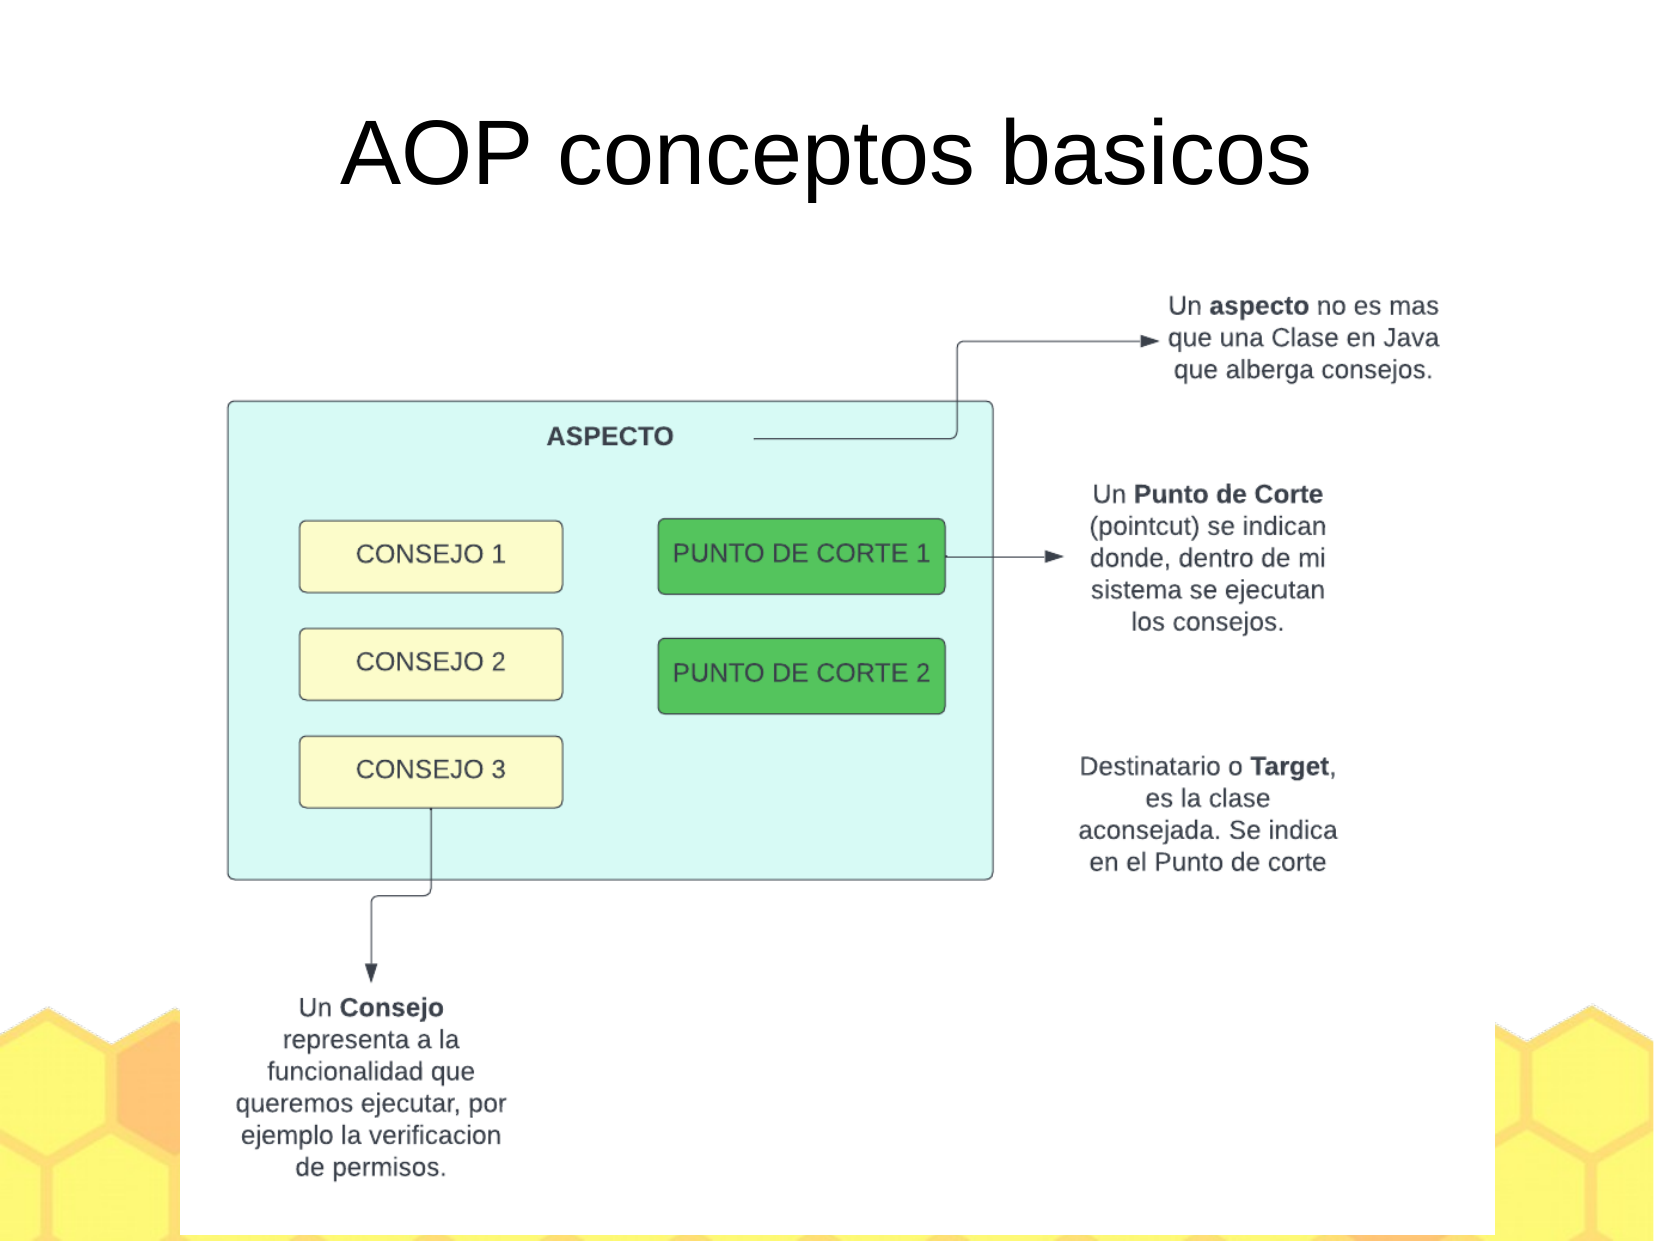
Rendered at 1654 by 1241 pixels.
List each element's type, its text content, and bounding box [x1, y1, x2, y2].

picture [0, 224, 1654, 1241]
title AOP conceptos basicos [82, 49, 1571, 257]
